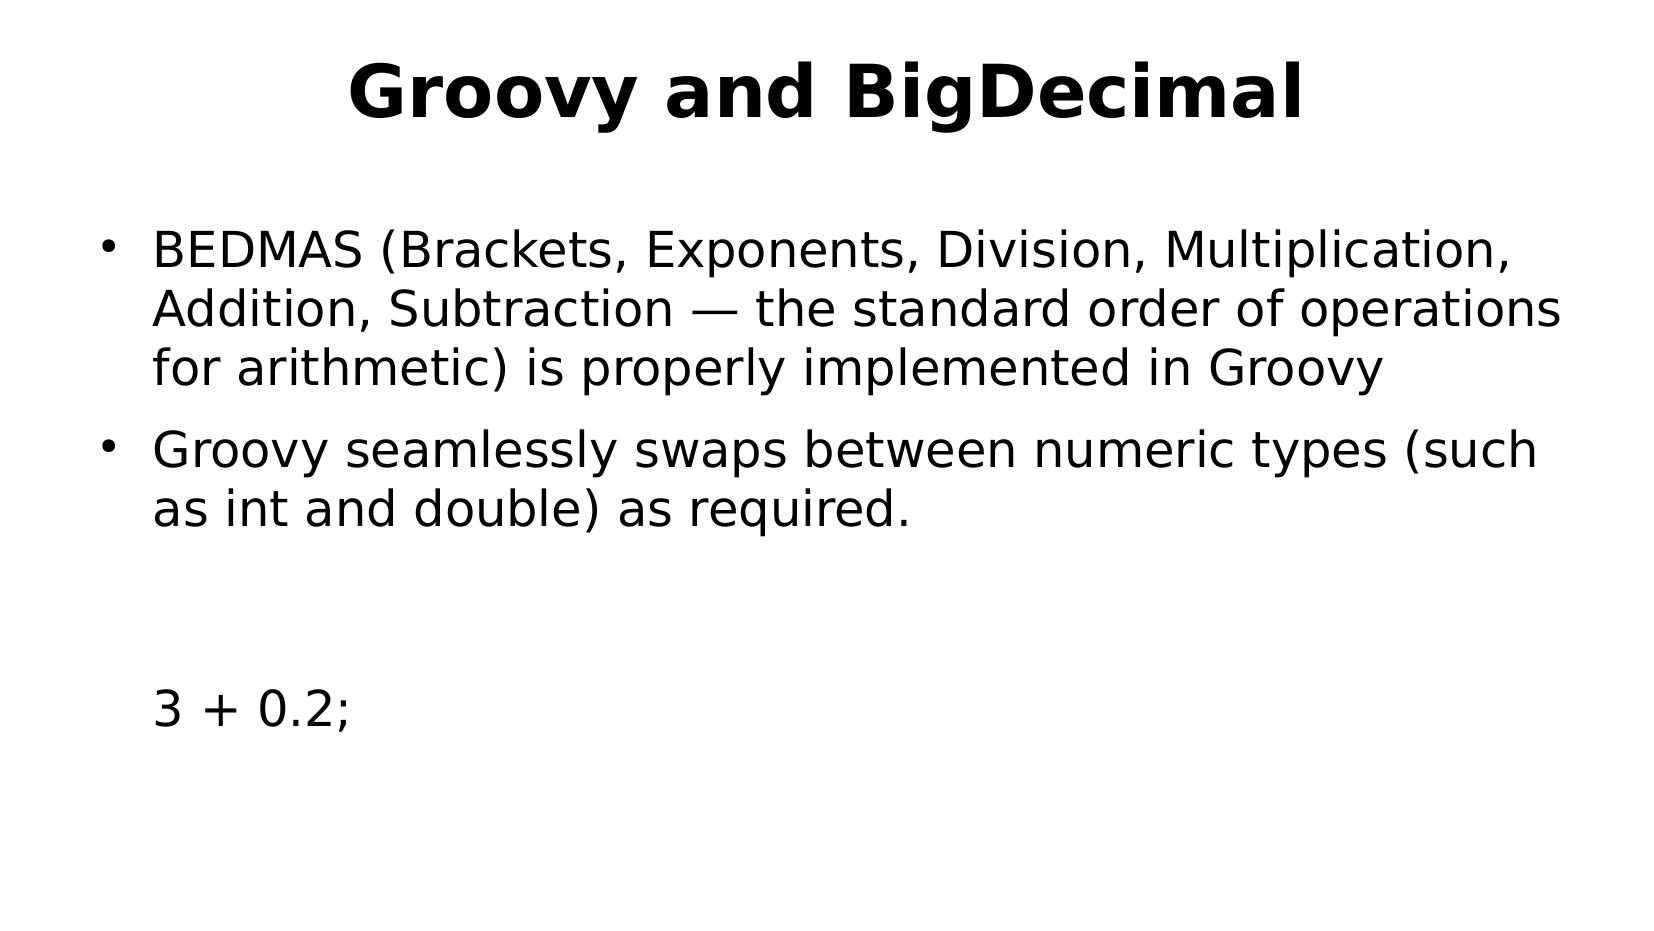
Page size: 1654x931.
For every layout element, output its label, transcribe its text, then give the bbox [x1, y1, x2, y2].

title Groovy and BigDecimal [82, 37, 1571, 147]
list BEDMAS (Brackets, Exponents, Division, Multiplication, Addition, Subtraction — the standard order of operations for arithmetic) is properly implemented in Groovy Groovy seamlessly swaps between numeric types (such as int and double) as required. 3 + 0.2; [82, 217, 1571, 758]
